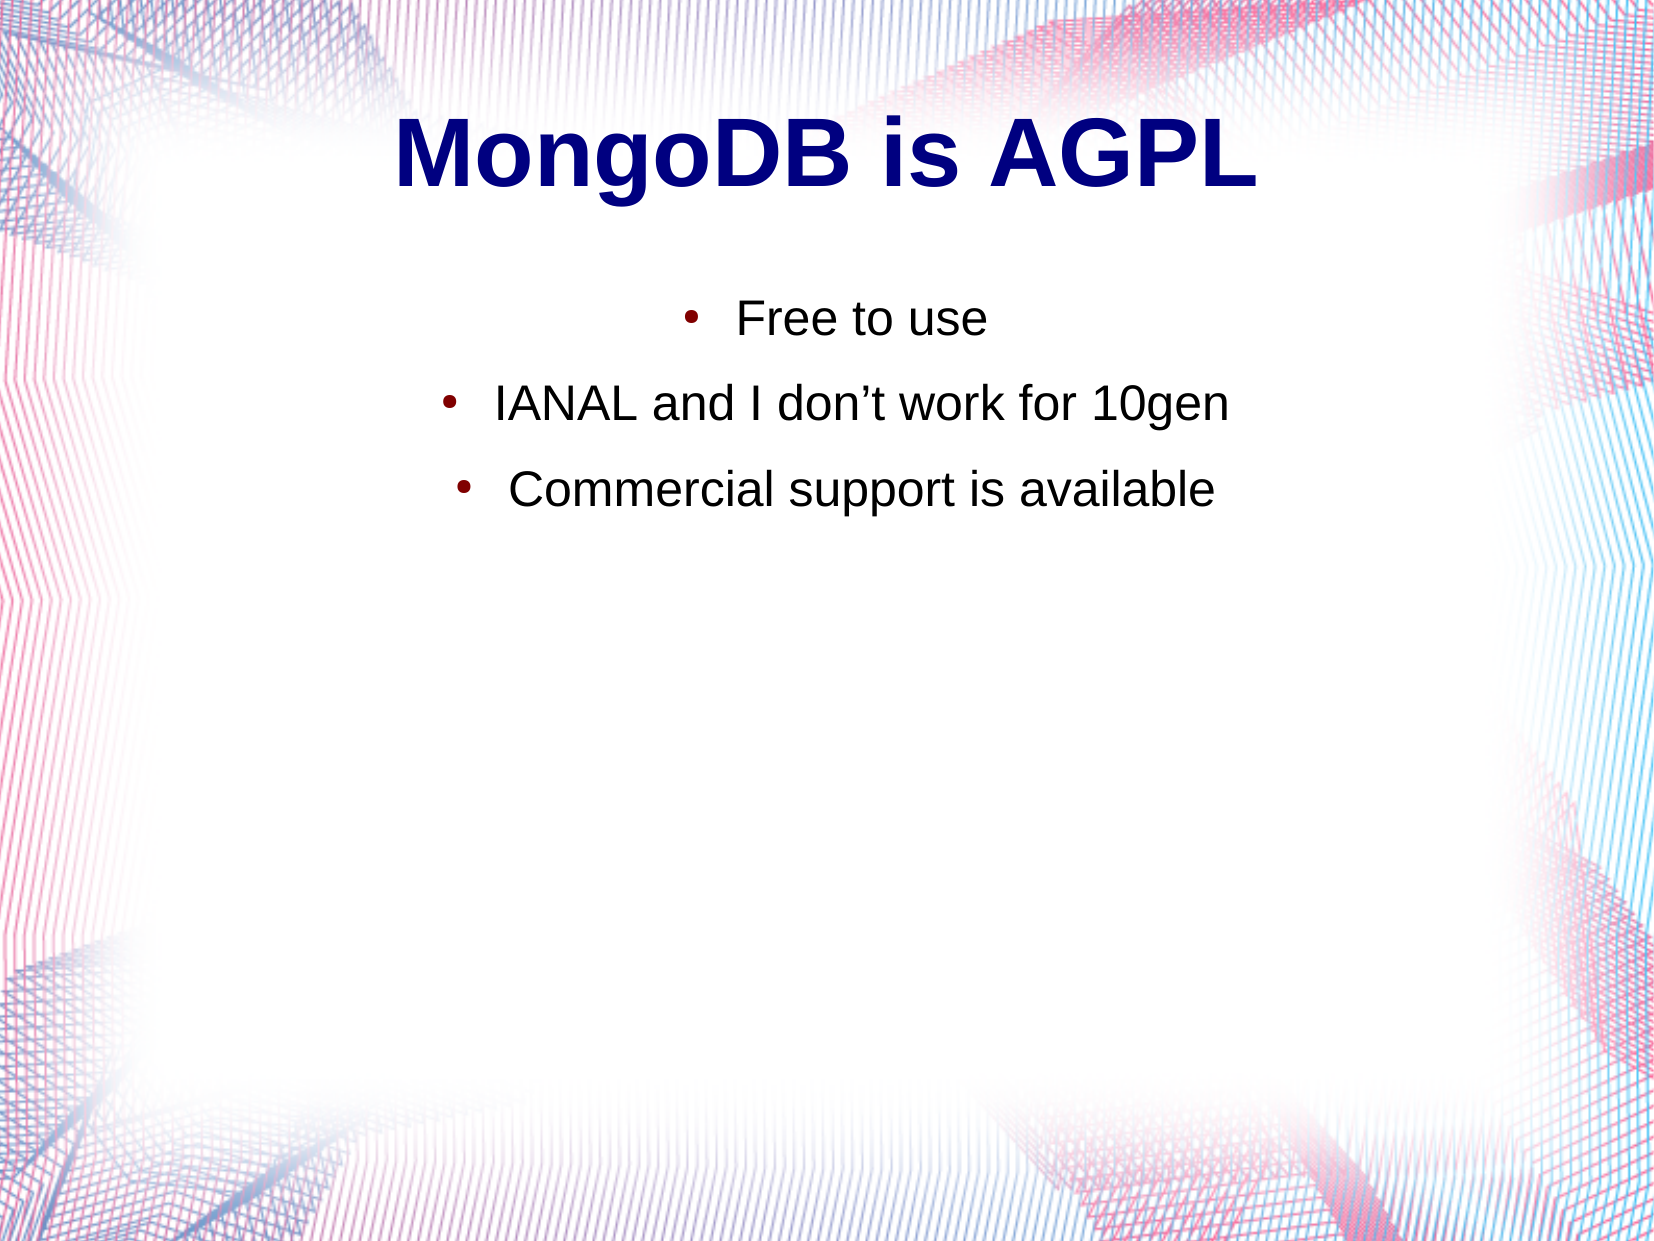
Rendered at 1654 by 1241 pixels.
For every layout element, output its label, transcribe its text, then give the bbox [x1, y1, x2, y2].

list Free to use IANAL and I don’t work for 10gen Commercial support is available [82, 290, 1571, 1109]
title MongoDB is AGPL [82, 49, 1571, 257]
picture [0, 0, 1654, 1241]
